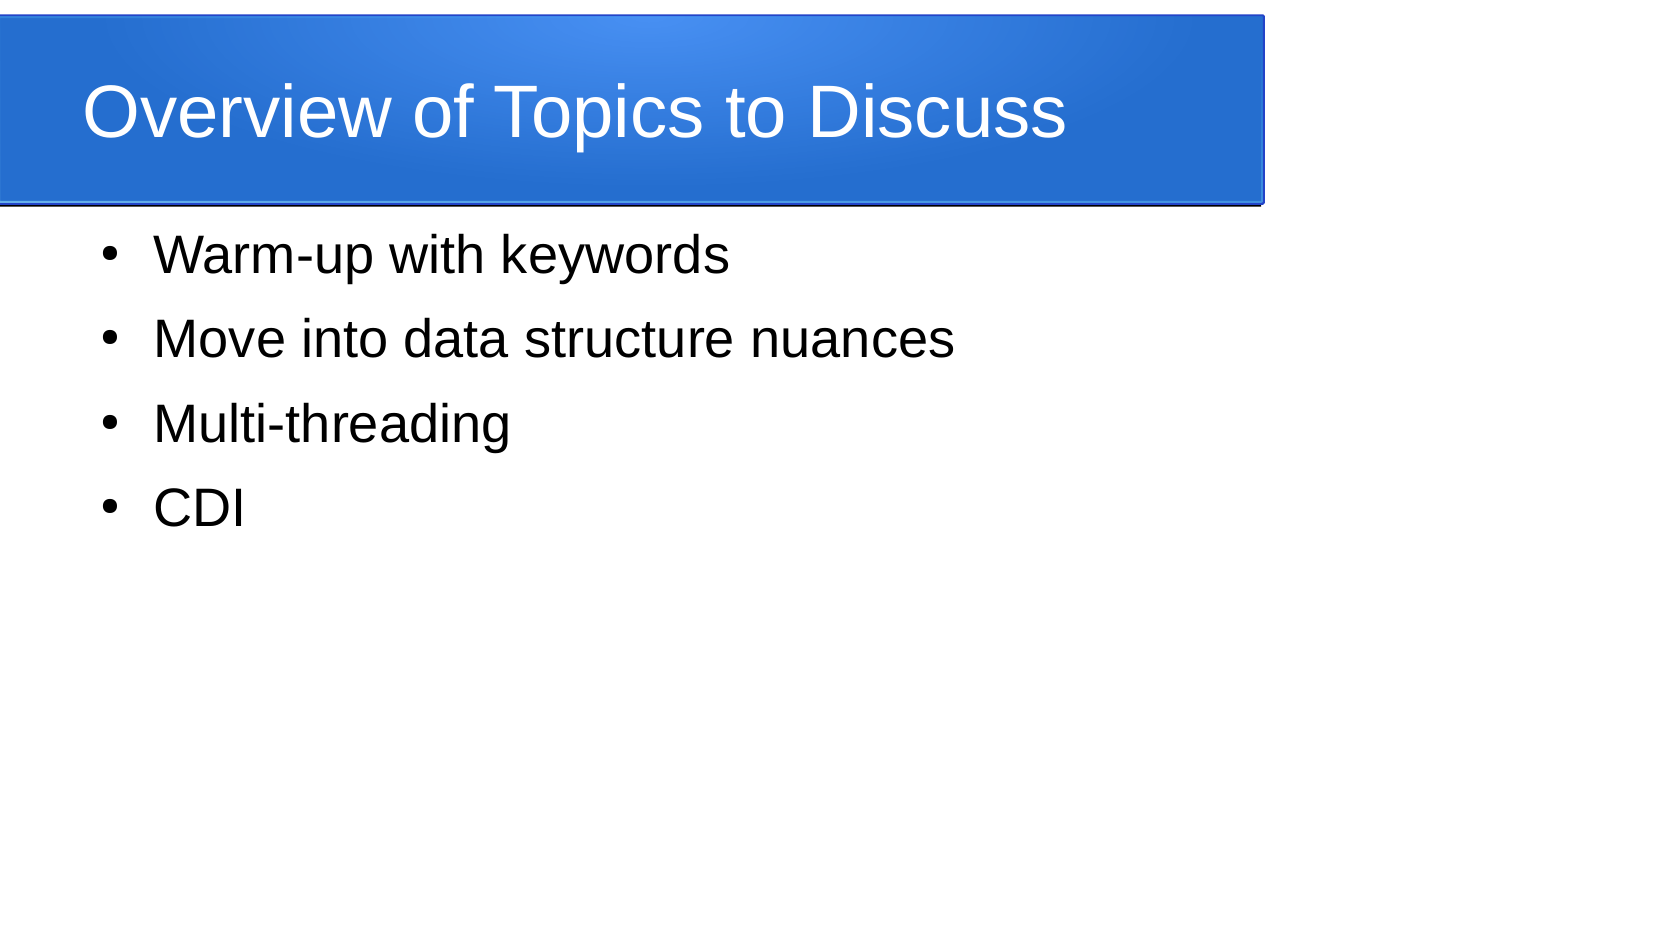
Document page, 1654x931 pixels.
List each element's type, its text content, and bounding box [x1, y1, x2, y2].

list Warm-up with keywords Move into data structure nuances Multi-threading CDI [82, 224, 1571, 764]
title Overview of Topics to Discuss [82, 35, 1235, 189]
